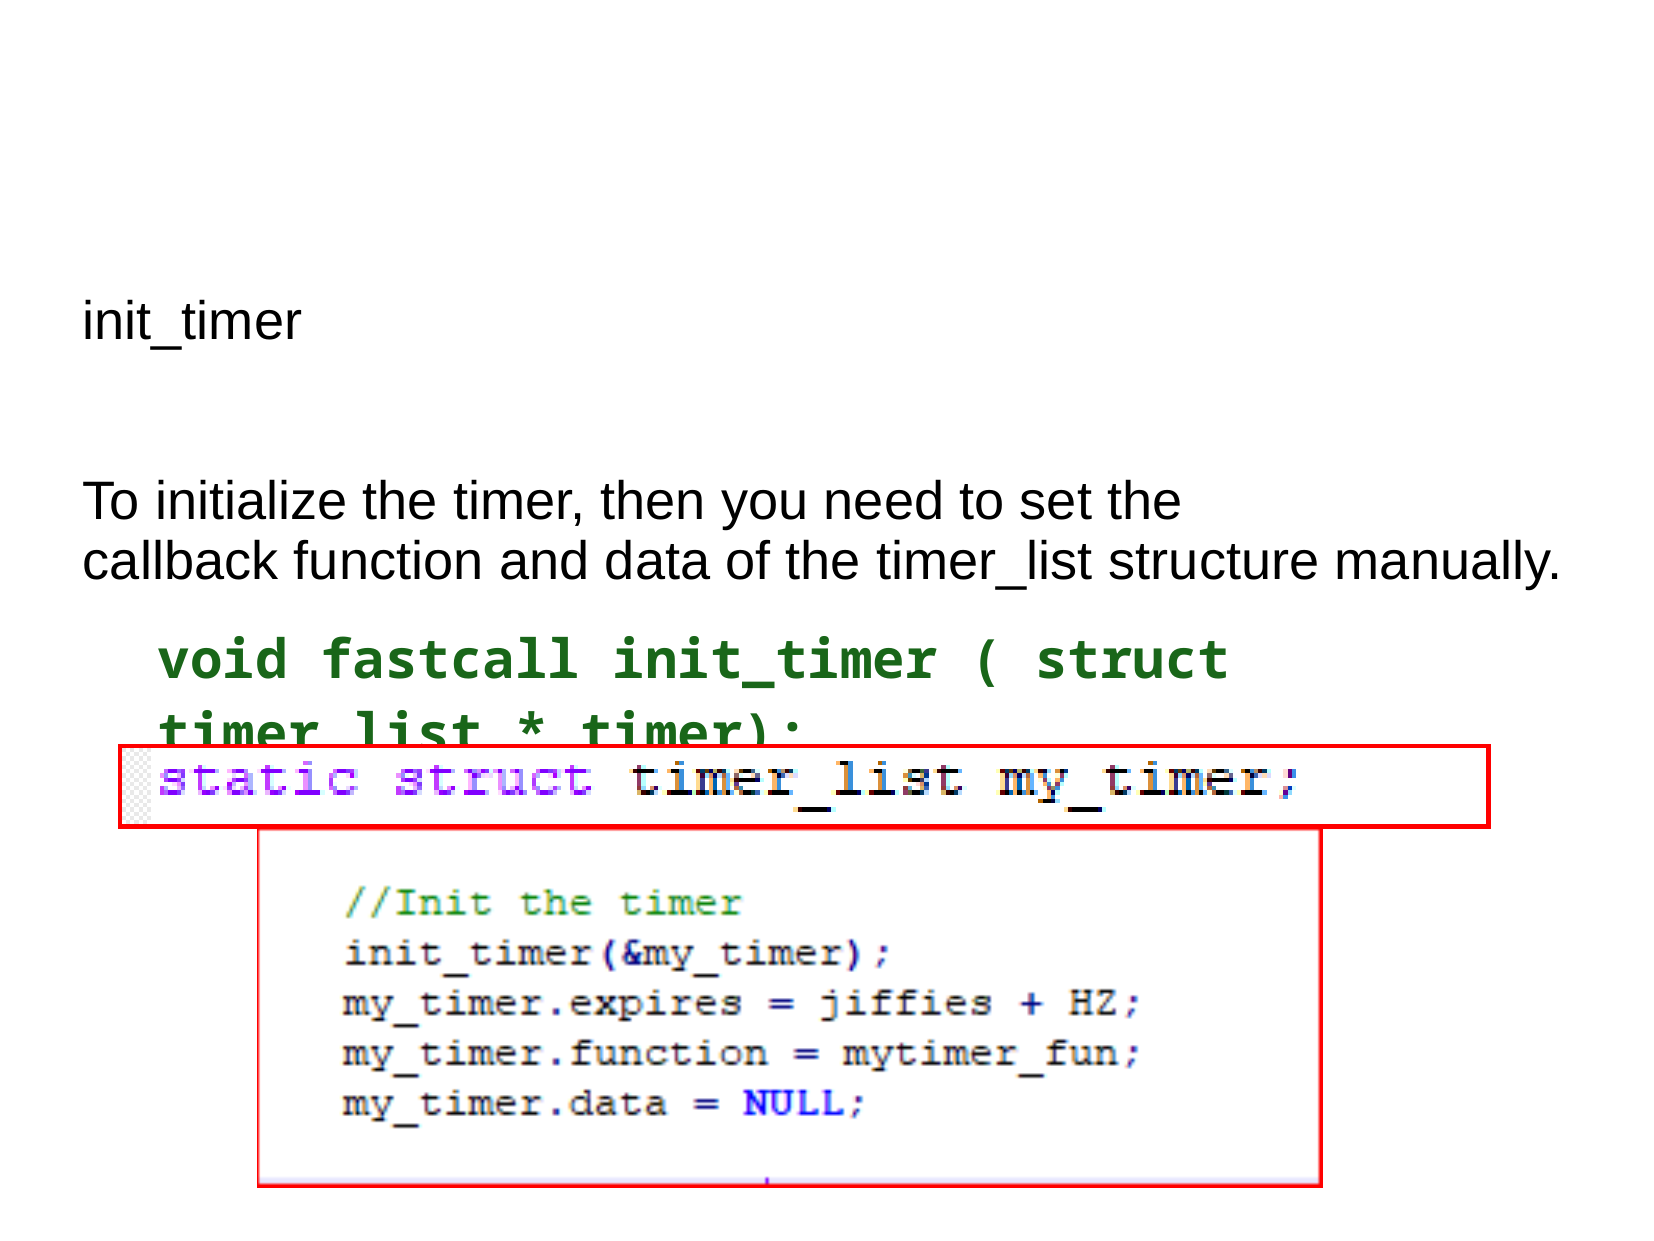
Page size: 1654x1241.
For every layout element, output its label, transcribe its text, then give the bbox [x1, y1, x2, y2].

list init_timer To initialize the timer, then you need to set the callback function and data of the timer_list structure manually. void fastcall init_timer ( struct timer_list * timer); [82, 290, 1571, 1010]
picture [118, 744, 1491, 1188]
